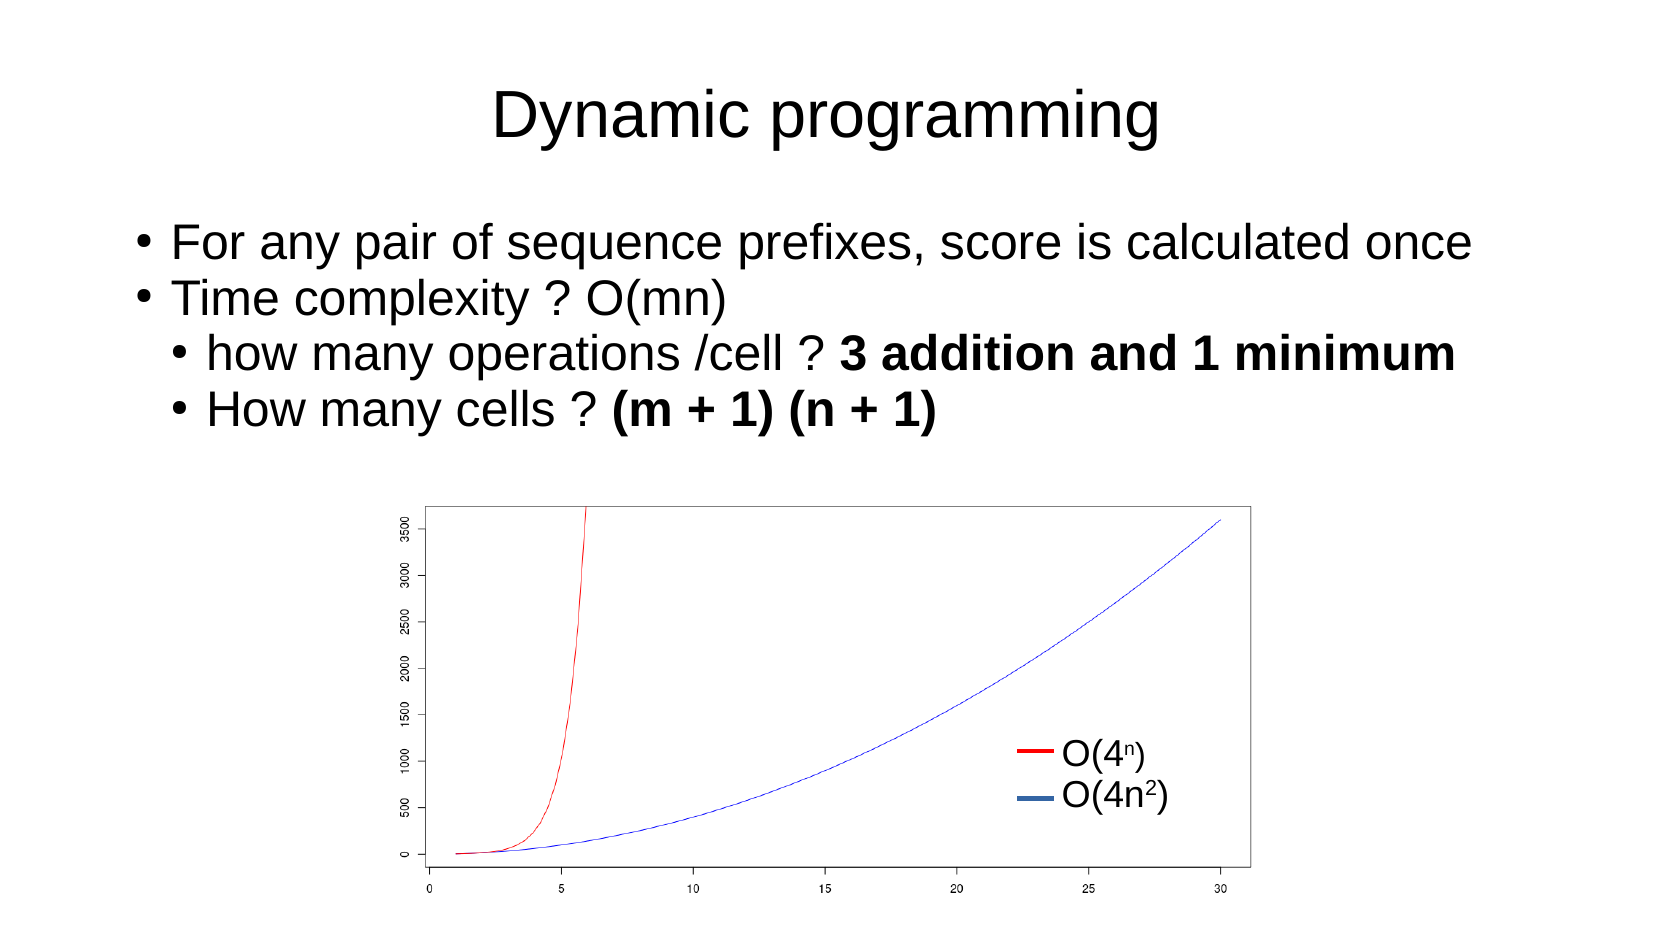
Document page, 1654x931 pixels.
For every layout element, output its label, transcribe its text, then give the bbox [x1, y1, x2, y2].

picture [388, 485, 1267, 907]
subtitle For any pair of sequence prefixes, score is calculated once Time complexity ? O(mn) how many operations /cell ? 3 addition and 1 minimum How many cells ? (m + 1) (n + 1) [135, 214, 1624, 754]
title Dynamic programming [82, 37, 1571, 193]
text_box O(4n) O(4n2) [1046, 724, 1196, 824]
